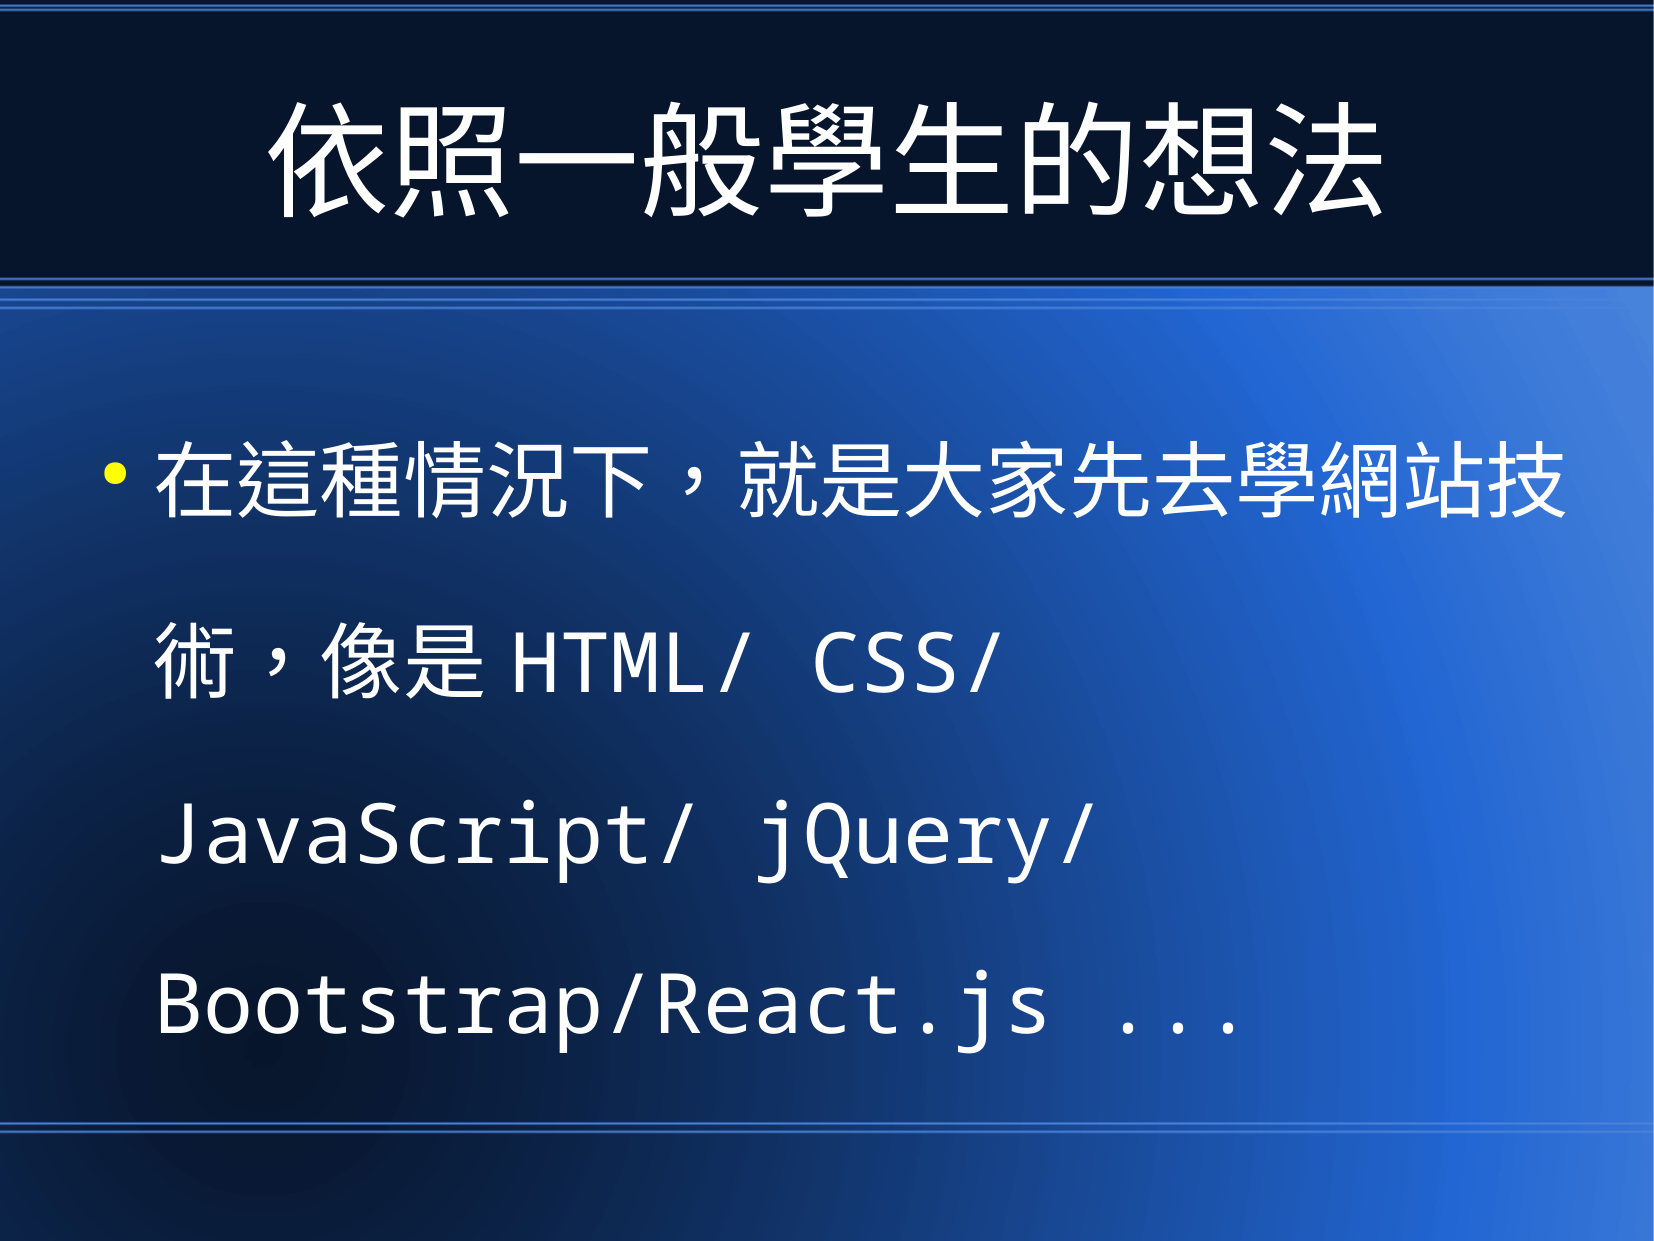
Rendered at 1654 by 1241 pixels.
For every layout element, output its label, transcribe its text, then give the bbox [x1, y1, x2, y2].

list 在這種情況下，就是大家先去學網站技術，像是HTML/ CSS/ JavaScript/ jQuery/ Bootstrap/React.js ... [82, 355, 1571, 1241]
title 依照一般學生的想法 [82, 49, 1571, 257]
picture [0, 0, 1654, 1241]
